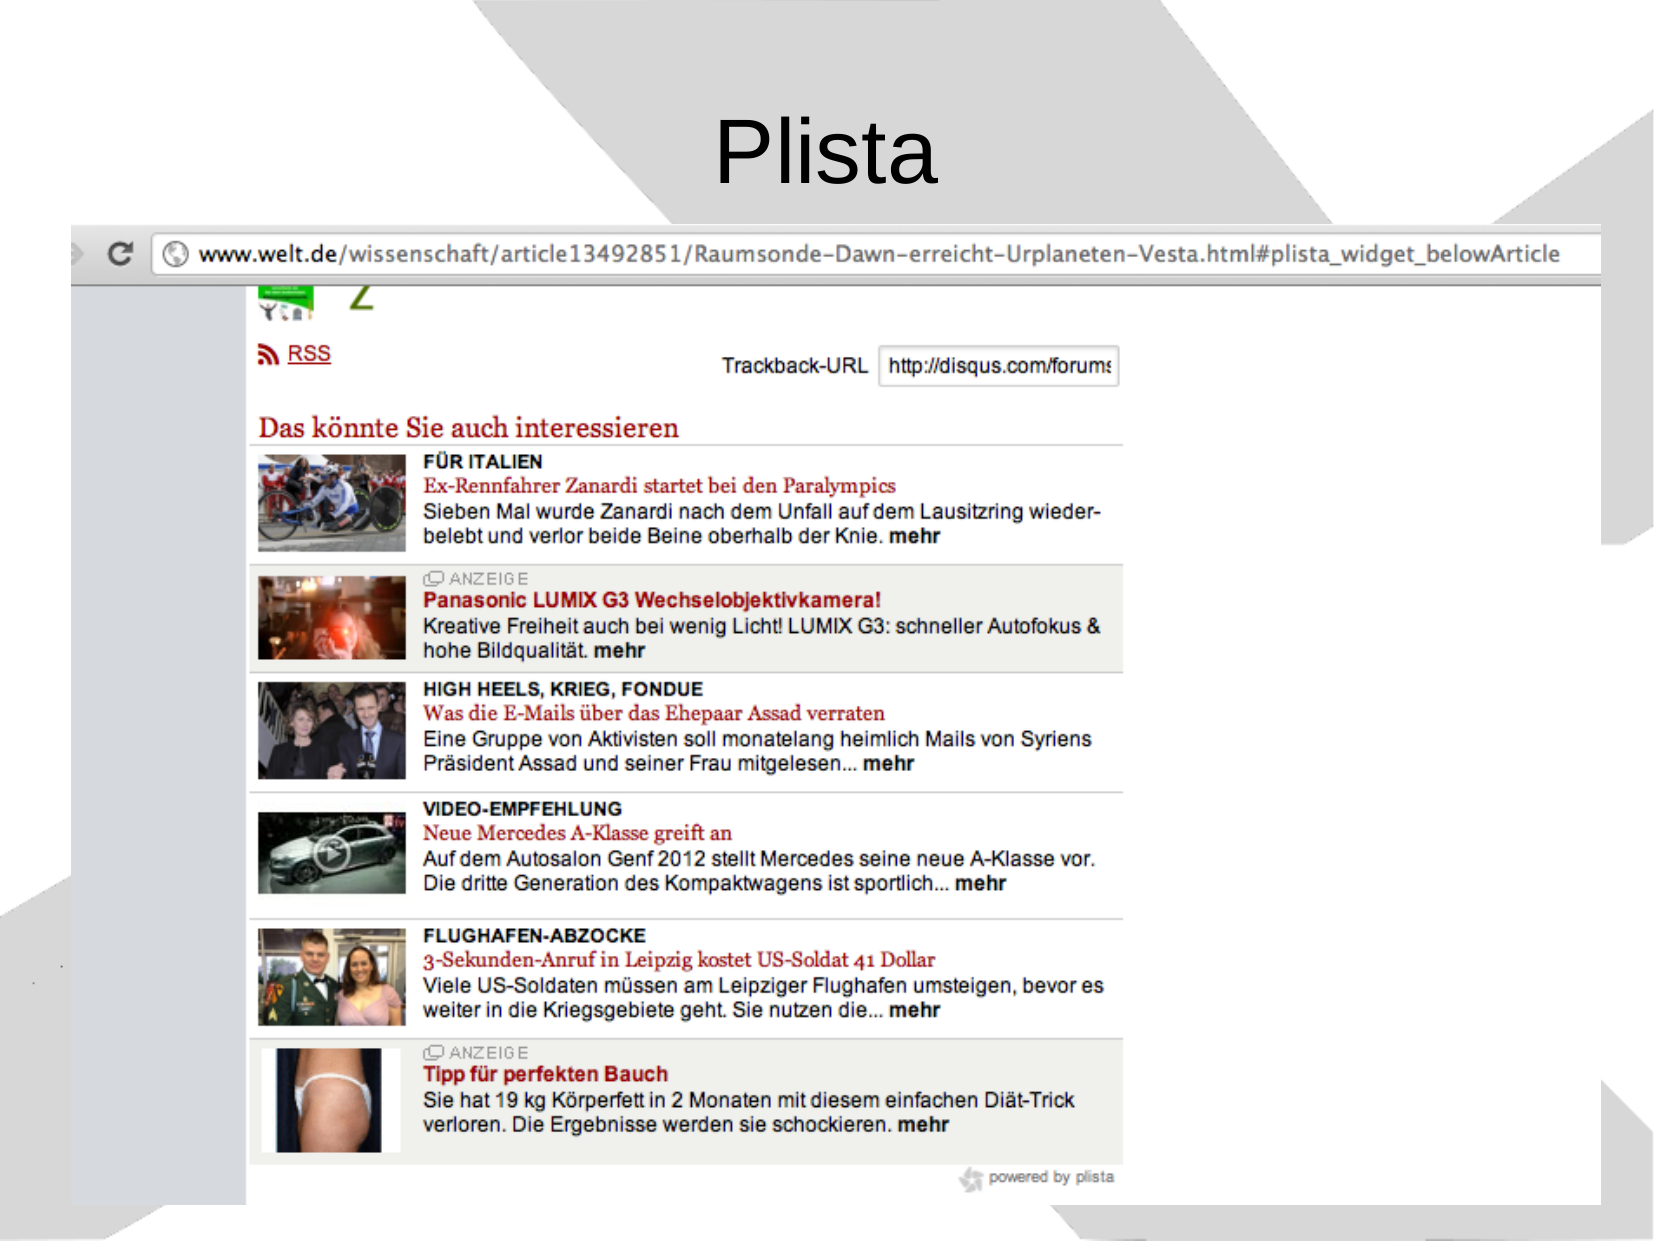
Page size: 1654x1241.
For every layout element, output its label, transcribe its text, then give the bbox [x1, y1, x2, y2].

title Plista [82, 49, 1571, 224]
picture [0, 0, 1654, 1241]
